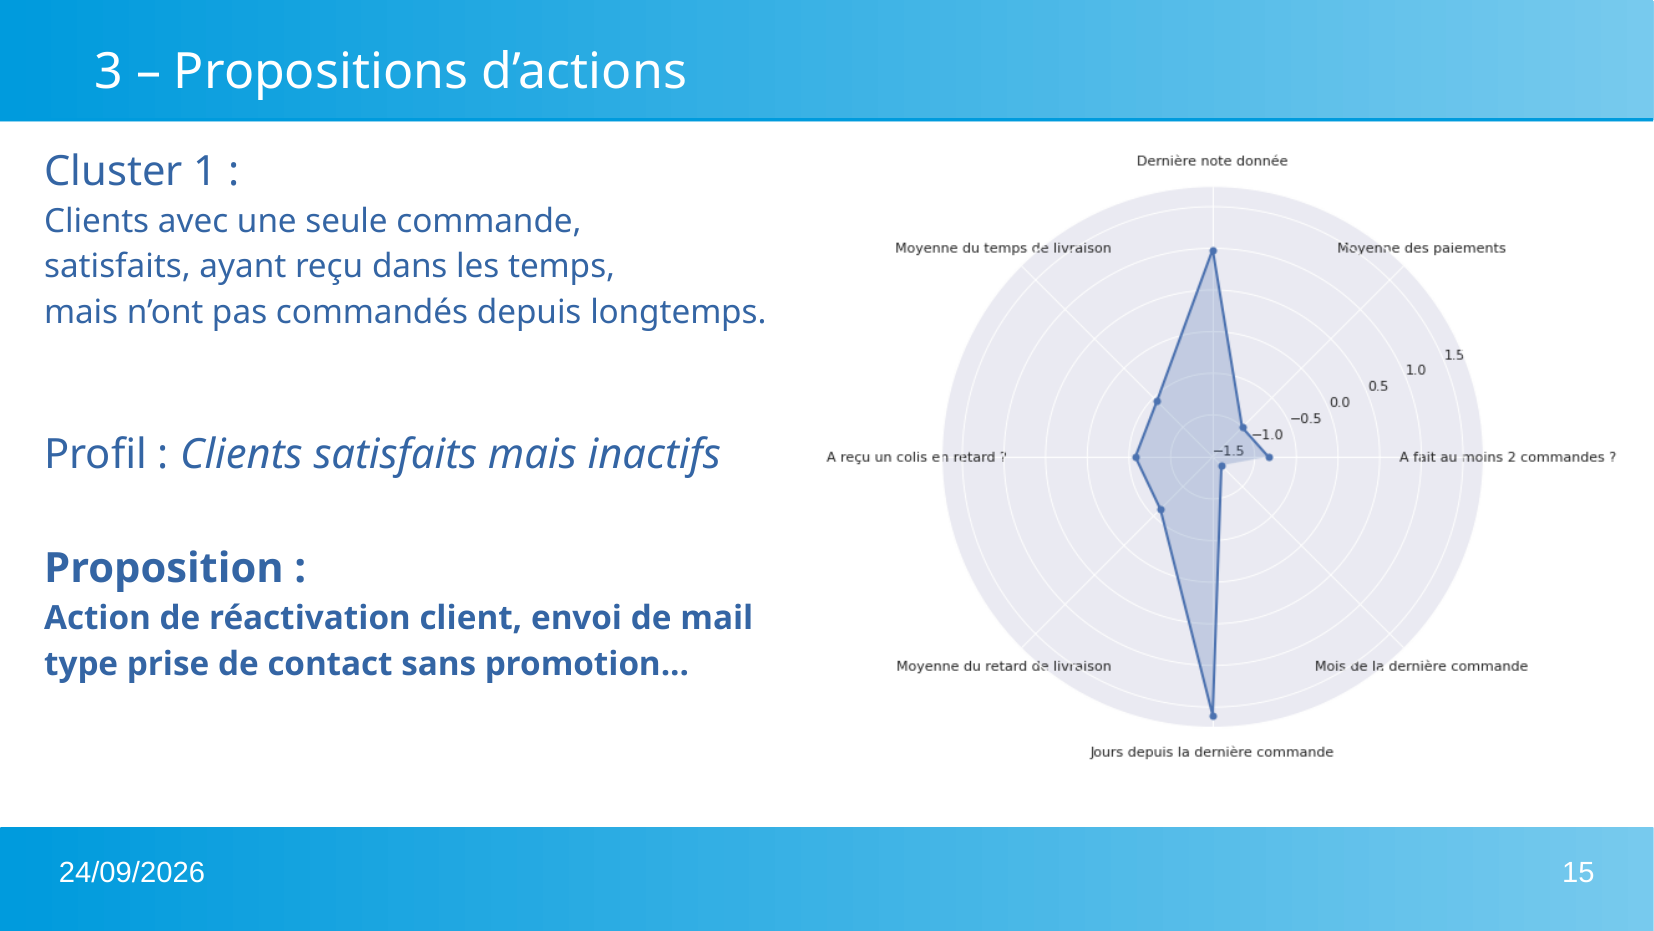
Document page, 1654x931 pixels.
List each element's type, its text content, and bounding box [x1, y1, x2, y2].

title 3 – Propositions d’actions [59, 29, 1595, 108]
picture [818, 147, 1625, 768]
title [798, 147, 1565, 798]
text_box Cluster 1 : Clients avec une seule commande, satisfaits, ayant reçu dans les temps, mais n’ont pas commandés depuis longtemps. Profil : Clients satisfaits mais inactifs Proposition : Action de réactivation client, envoi de mail type prise de contact sans promotion... [29, 132, 798, 798]
